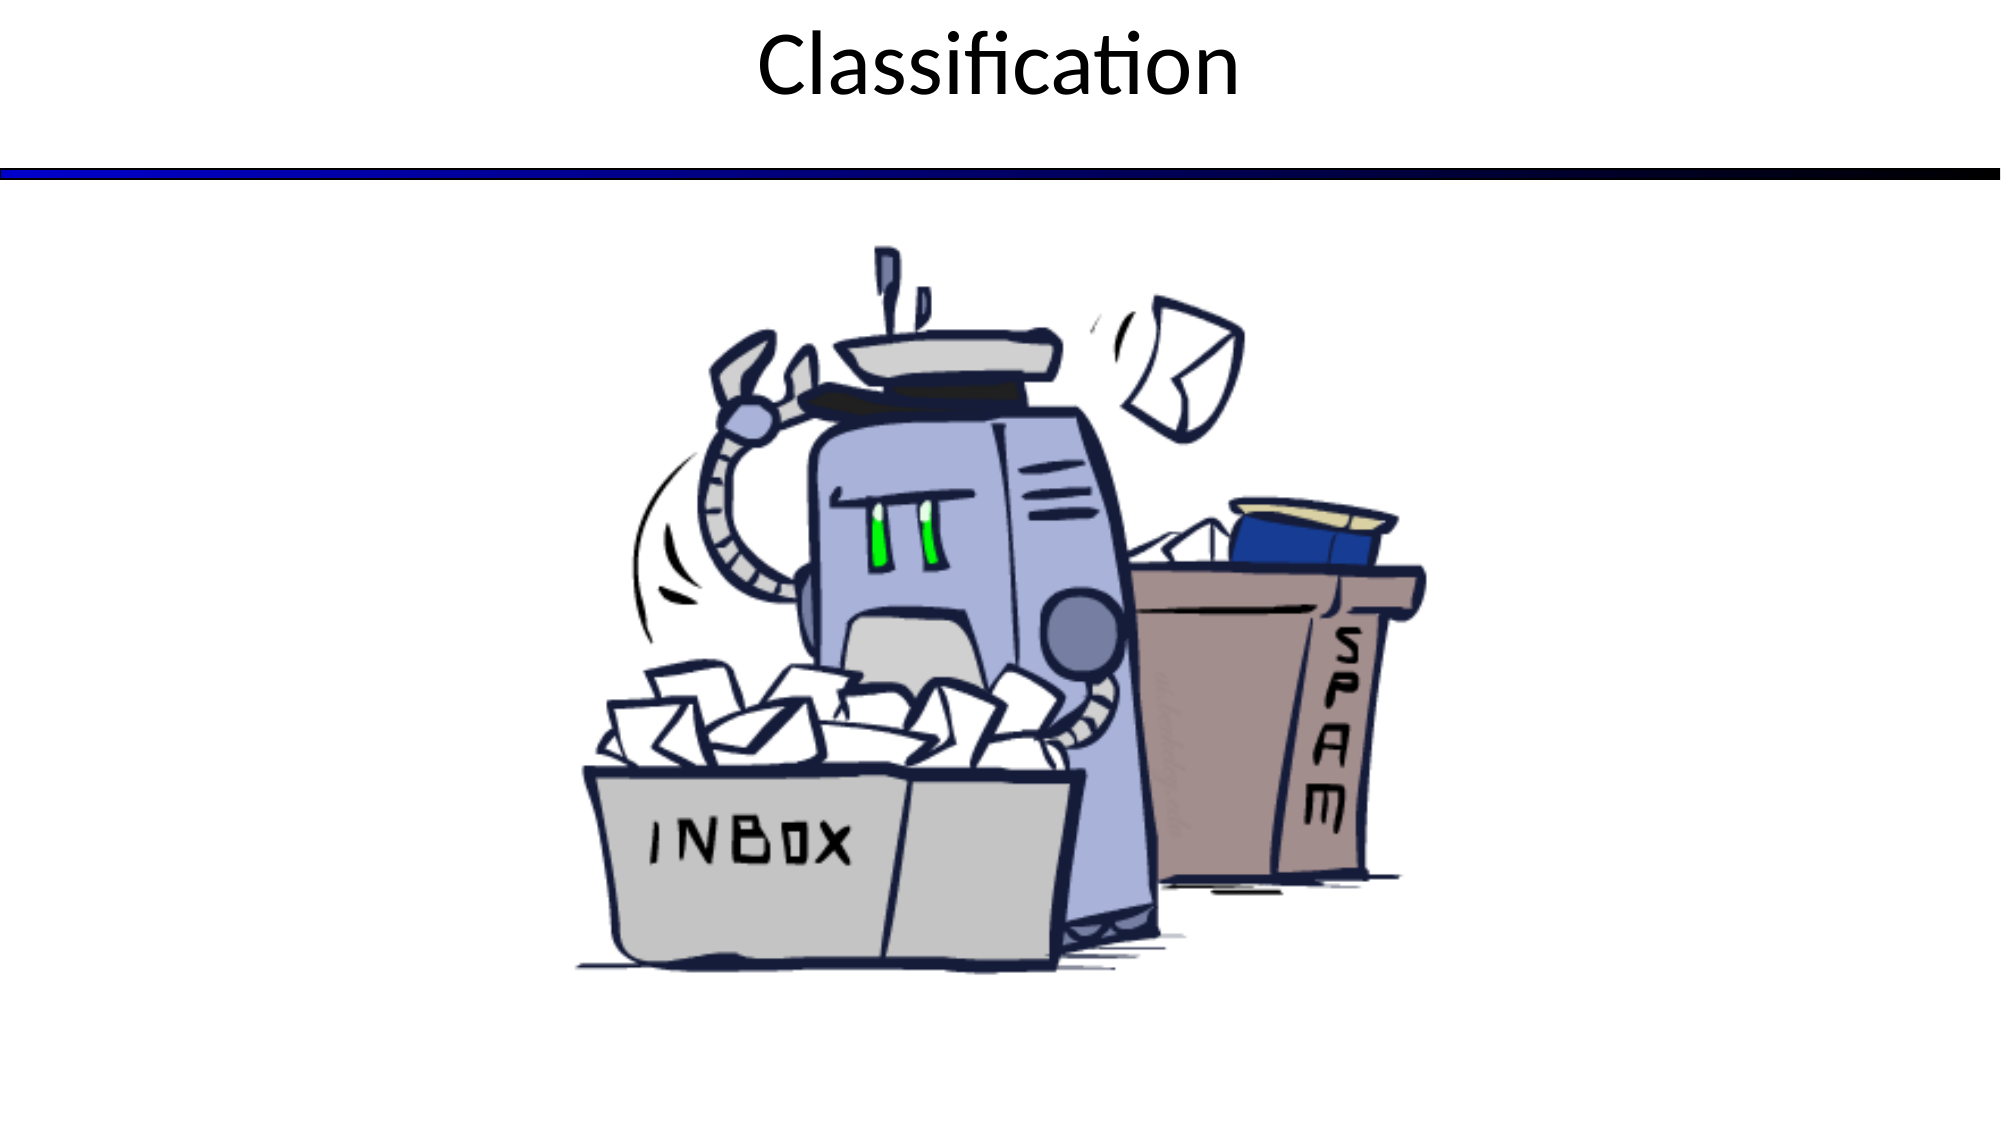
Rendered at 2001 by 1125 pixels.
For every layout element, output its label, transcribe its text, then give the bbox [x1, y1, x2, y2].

picture [537, 192, 1470, 1025]
title Classification [0, 0, 2000, 184]
